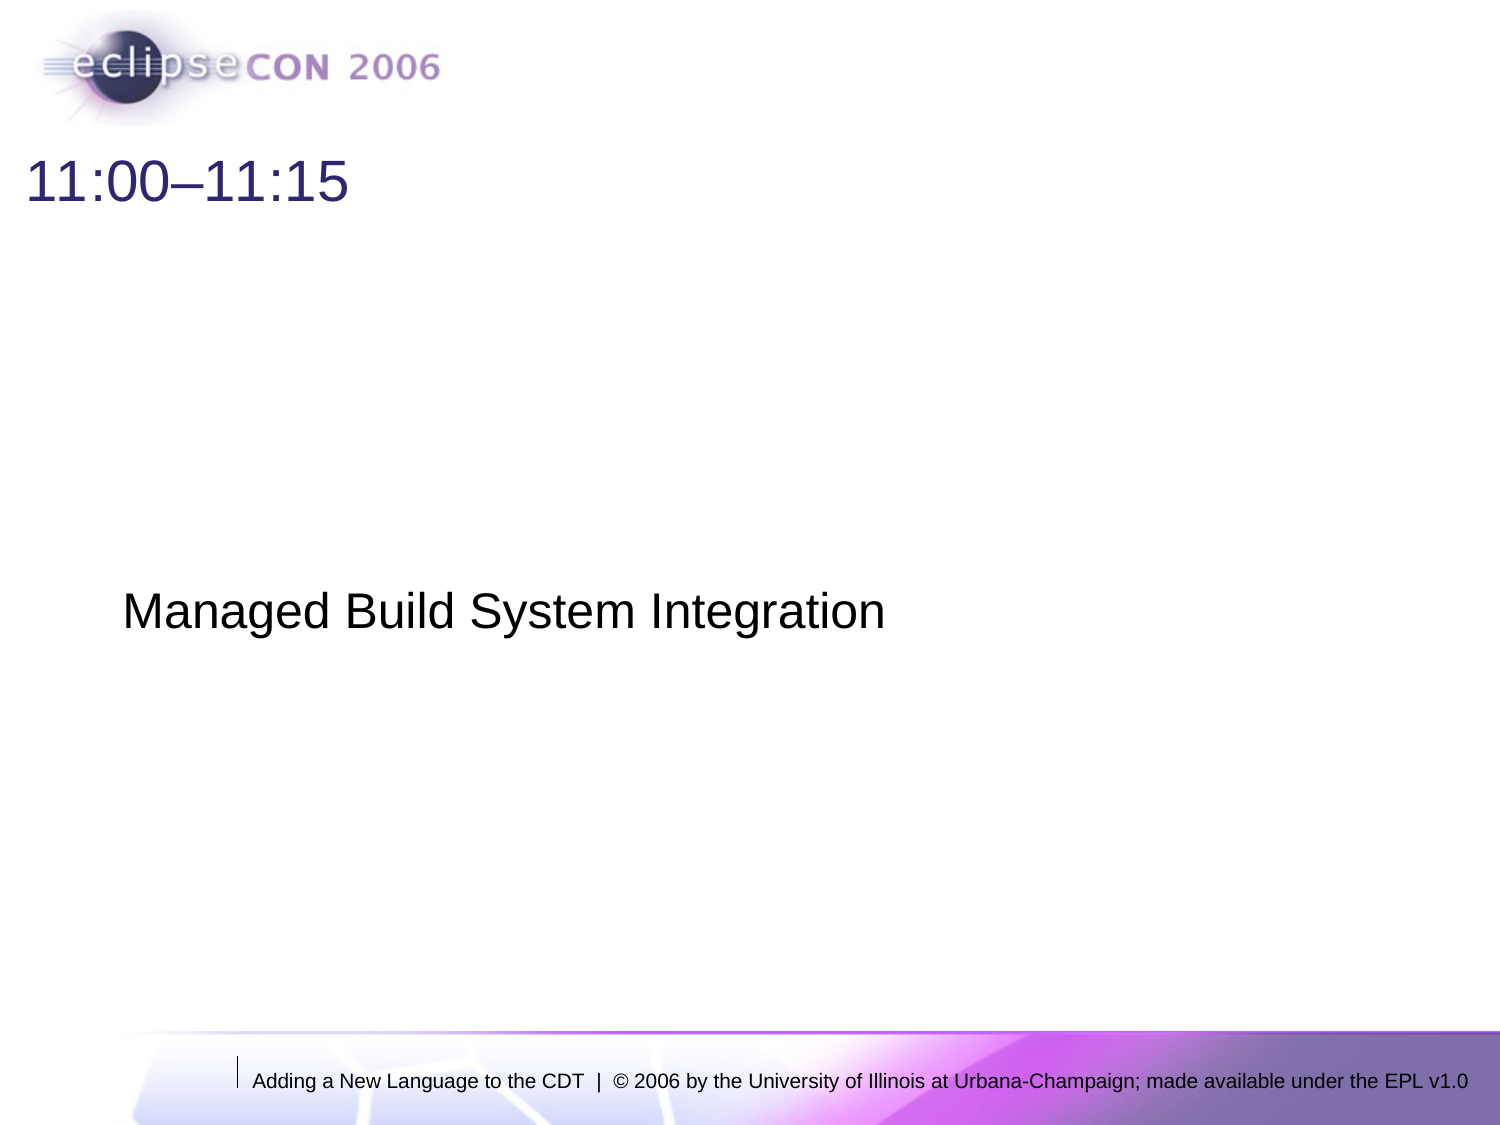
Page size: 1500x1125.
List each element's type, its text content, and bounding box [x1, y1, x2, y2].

picture [31, 10, 1040, 126]
subtitle Managed Build System Integration [108, 291, 1378, 932]
title 11:00–11:15 [25, 142, 1378, 225]
picture [0, 1031, 1500, 1125]
